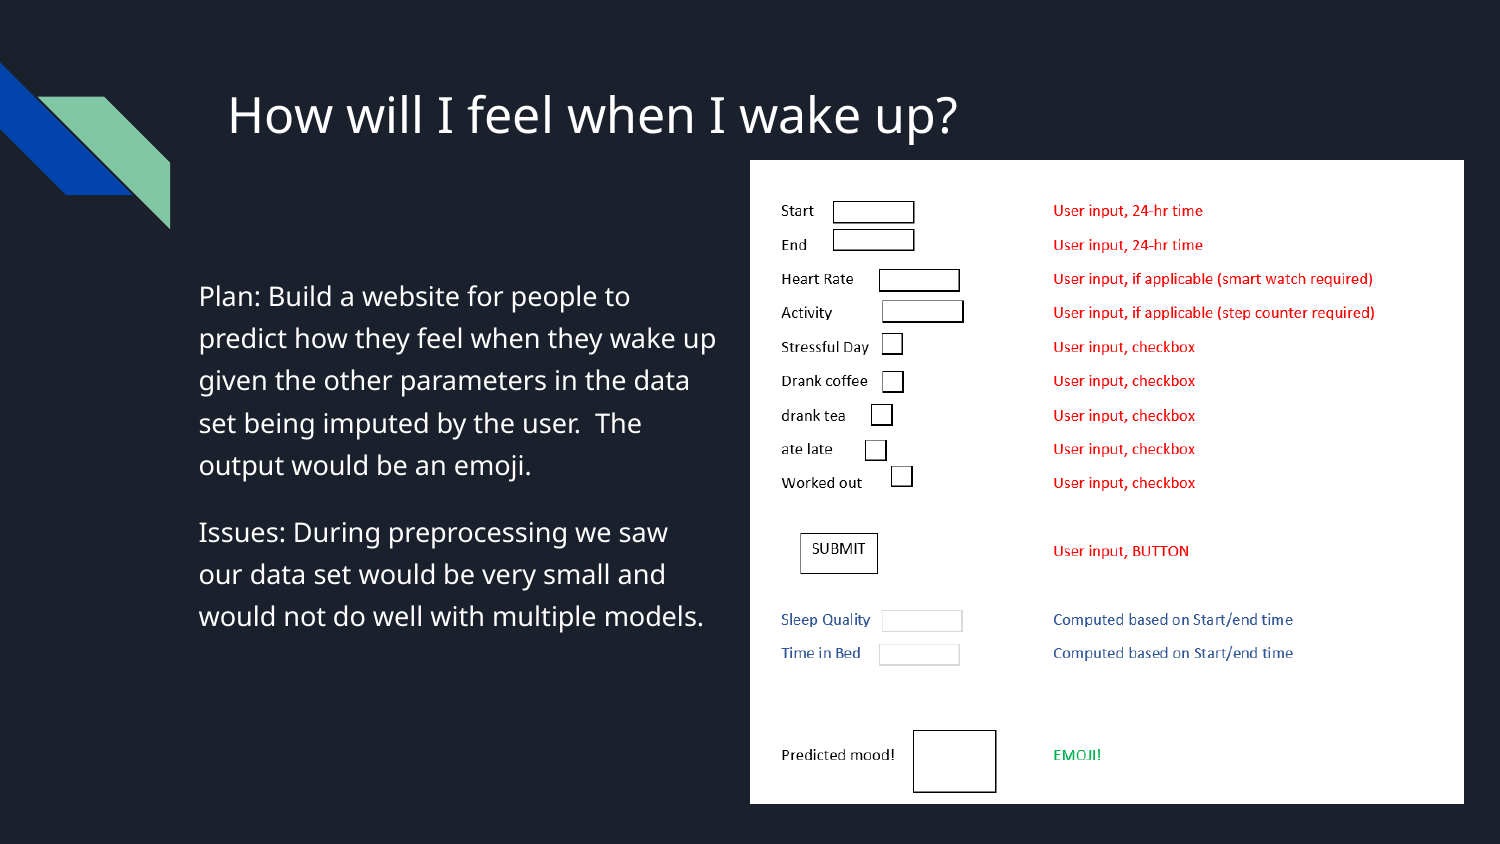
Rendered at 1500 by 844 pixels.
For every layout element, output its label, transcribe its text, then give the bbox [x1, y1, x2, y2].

list Plan: Build a website for people to predict how they feel when they wake up given the other parameters in the data set being imputed by the user. The output would be an emoji. Issues: During preprocessing we saw our data set would be very small and would not do well with multiple models. [183, 257, 735, 735]
picture [750, 160, 1464, 804]
title How will I feel when I wake up? [212, 64, 1368, 215]
